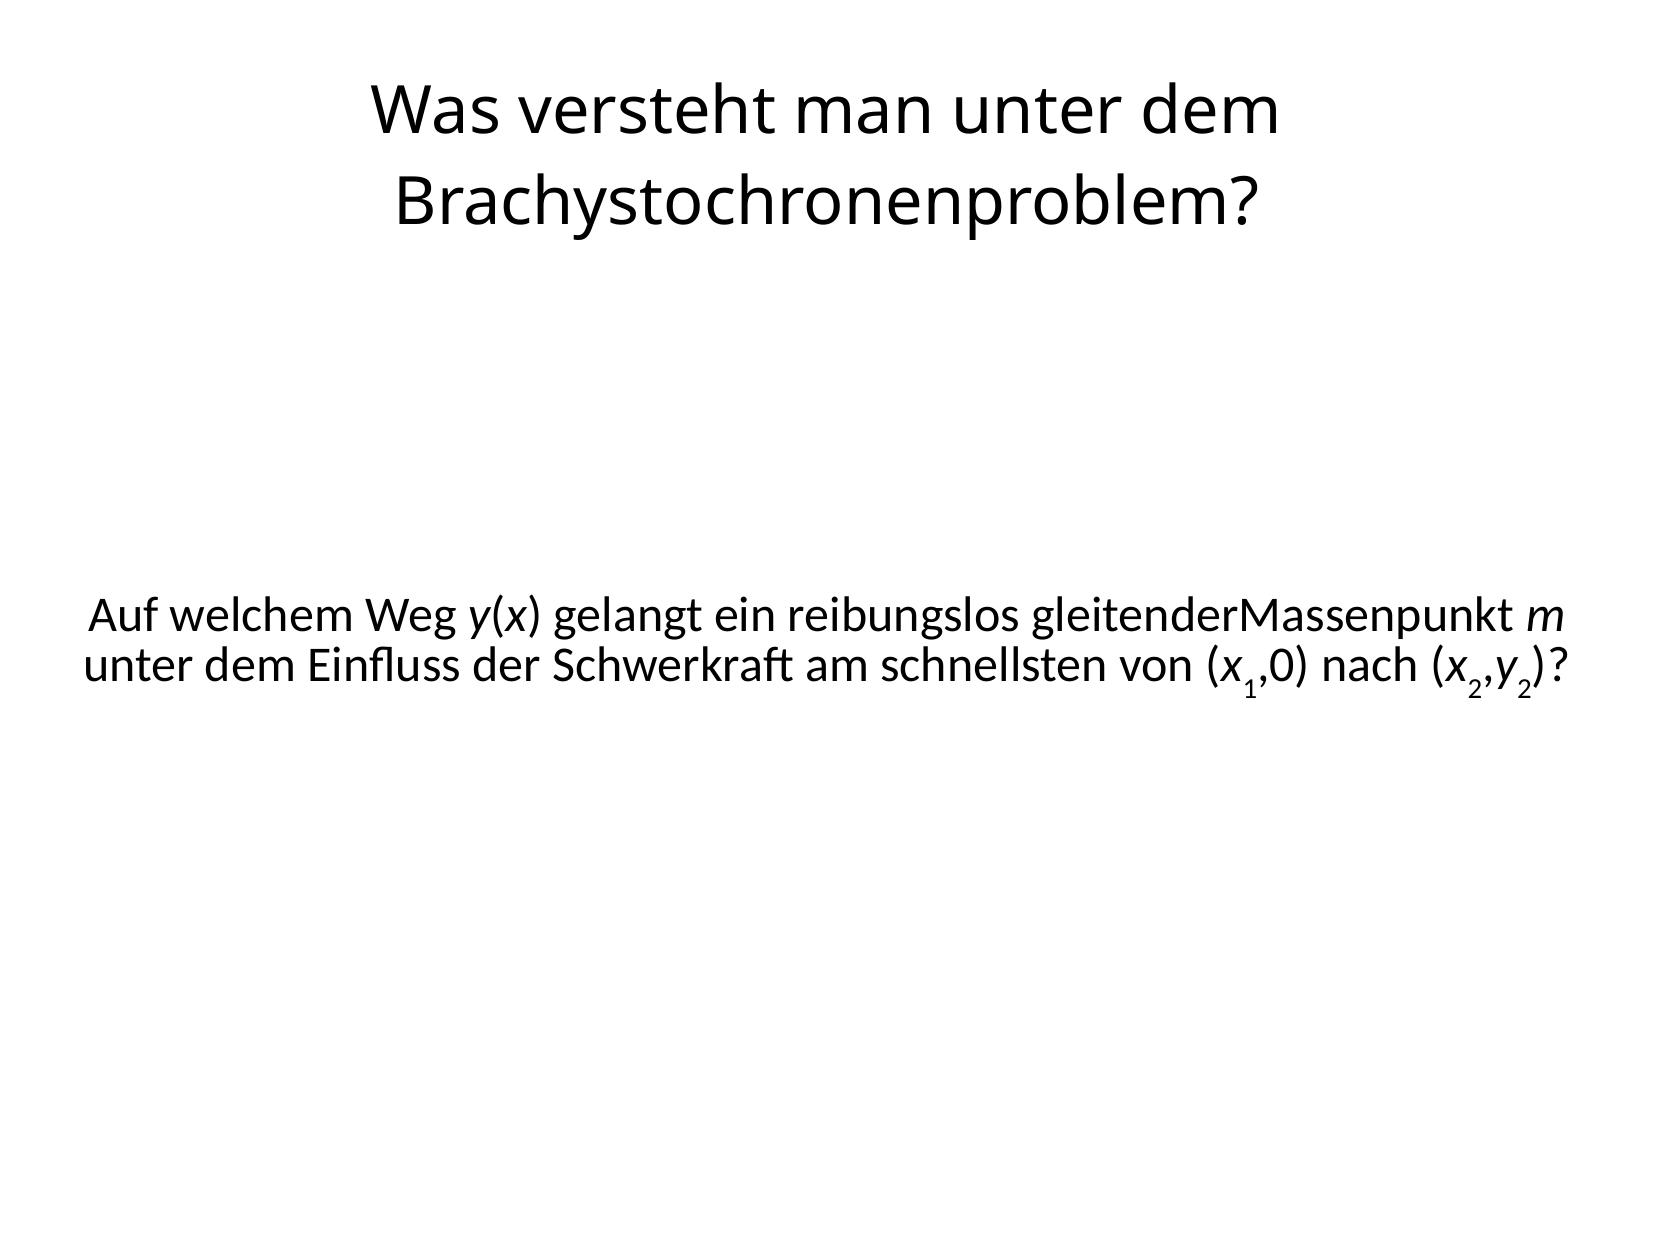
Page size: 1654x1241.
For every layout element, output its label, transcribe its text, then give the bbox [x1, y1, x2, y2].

subtitle Auf welchem Weg y(x) gelangt ein reibungslos gleitenderMassenpunkt m unter dem Einfluss der Schwerkraft am schnellsten von (x1,0) nach (x2,y2)? [82, 290, 1571, 1010]
title Was versteht man unter dem Brachystochronenproblem? [82, 49, 1571, 257]
